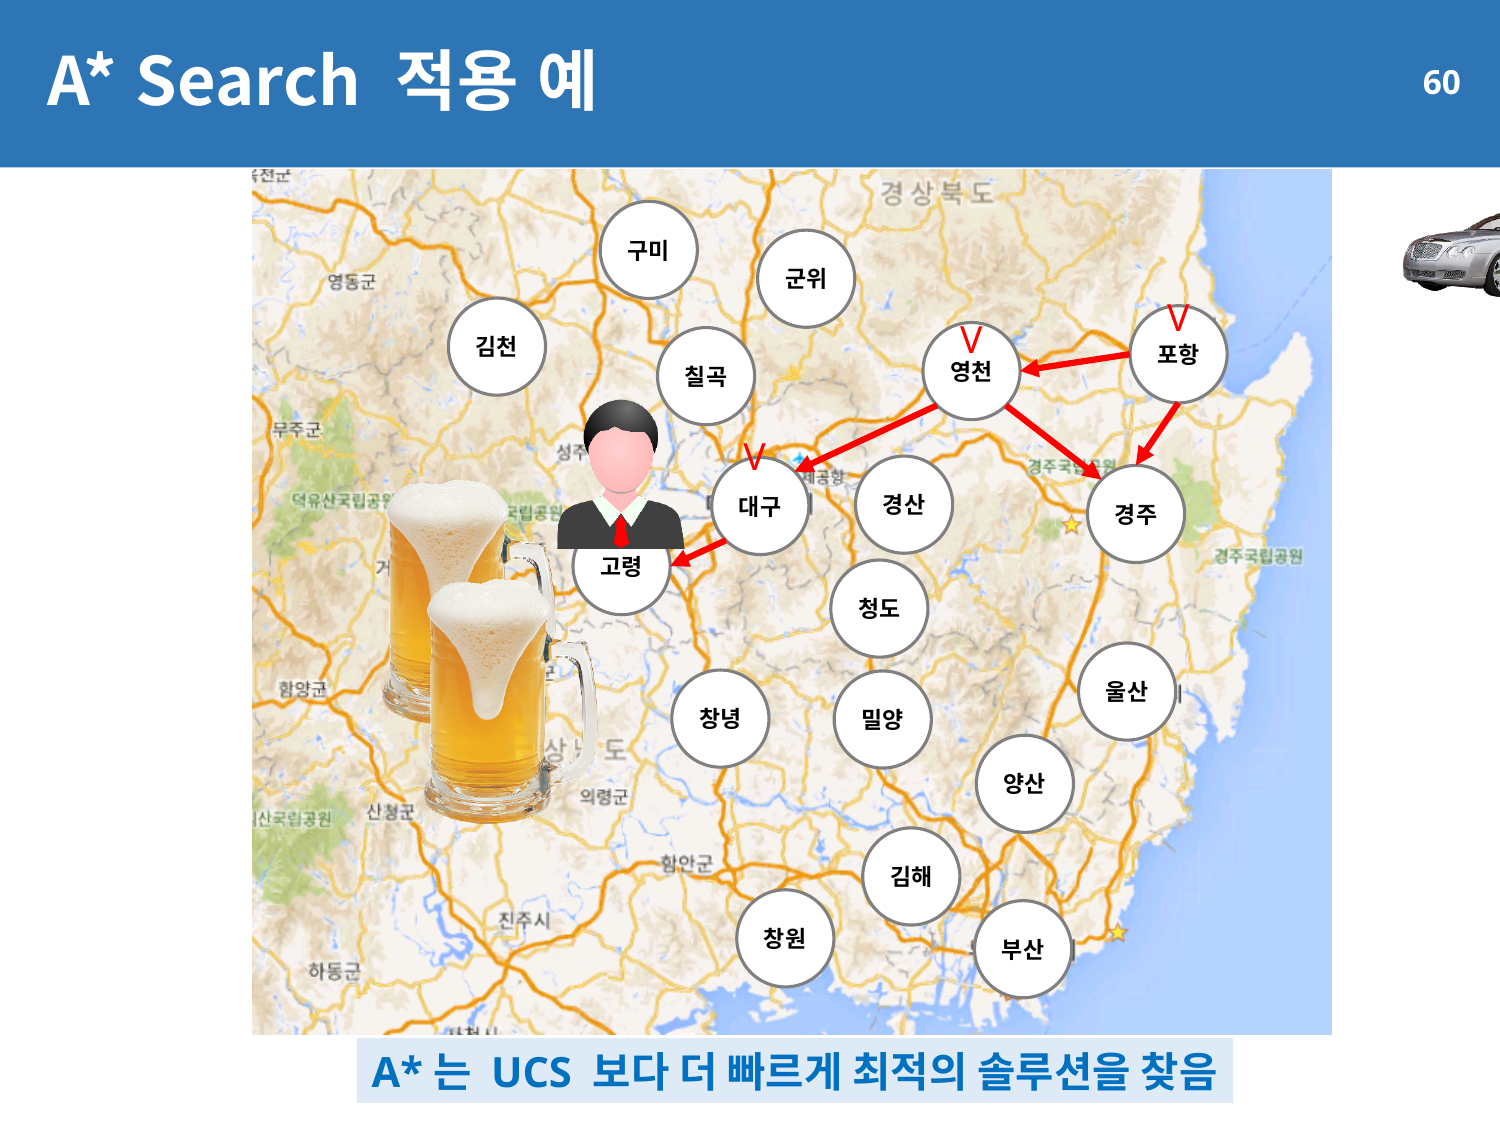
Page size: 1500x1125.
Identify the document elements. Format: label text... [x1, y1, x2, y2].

text_box 군위 [757, 230, 855, 328]
text_box 경산 [855, 456, 953, 554]
text_box 양산 [976, 735, 1074, 833]
text_box 김천 [448, 298, 546, 396]
text_box 창원 [736, 889, 834, 987]
text_box 창녕 [671, 670, 769, 768]
text_box 울산 [1078, 642, 1176, 741]
text_box 김해 [862, 827, 960, 926]
text_box A*는 UCS 보다 더 빠르게 최적의 솔루션을 찾음 [356, 1038, 1233, 1103]
text_box V [728, 426, 781, 486]
title A* Search 적용 예 [32, 20, 1476, 148]
picture [252, 169, 1332, 1035]
text_box V [1152, 287, 1205, 347]
text_box 경주 [1087, 465, 1185, 563]
text_box 대구 [711, 462, 809, 555]
text_box 칠곡 [657, 327, 755, 425]
picture [1386, 183, 1500, 322]
text_box 포항 [1130, 313, 1228, 403]
text_box 밀양 [834, 670, 932, 769]
text_box 고령 [573, 549, 671, 615]
text_box 청도 [830, 560, 928, 658]
text_box V [945, 309, 998, 369]
text_box 구미 [600, 201, 698, 299]
text_box 영천 [922, 330, 1021, 420]
slide_number <number> [1273, 53, 1476, 114]
text_box 부산 [974, 900, 1072, 998]
